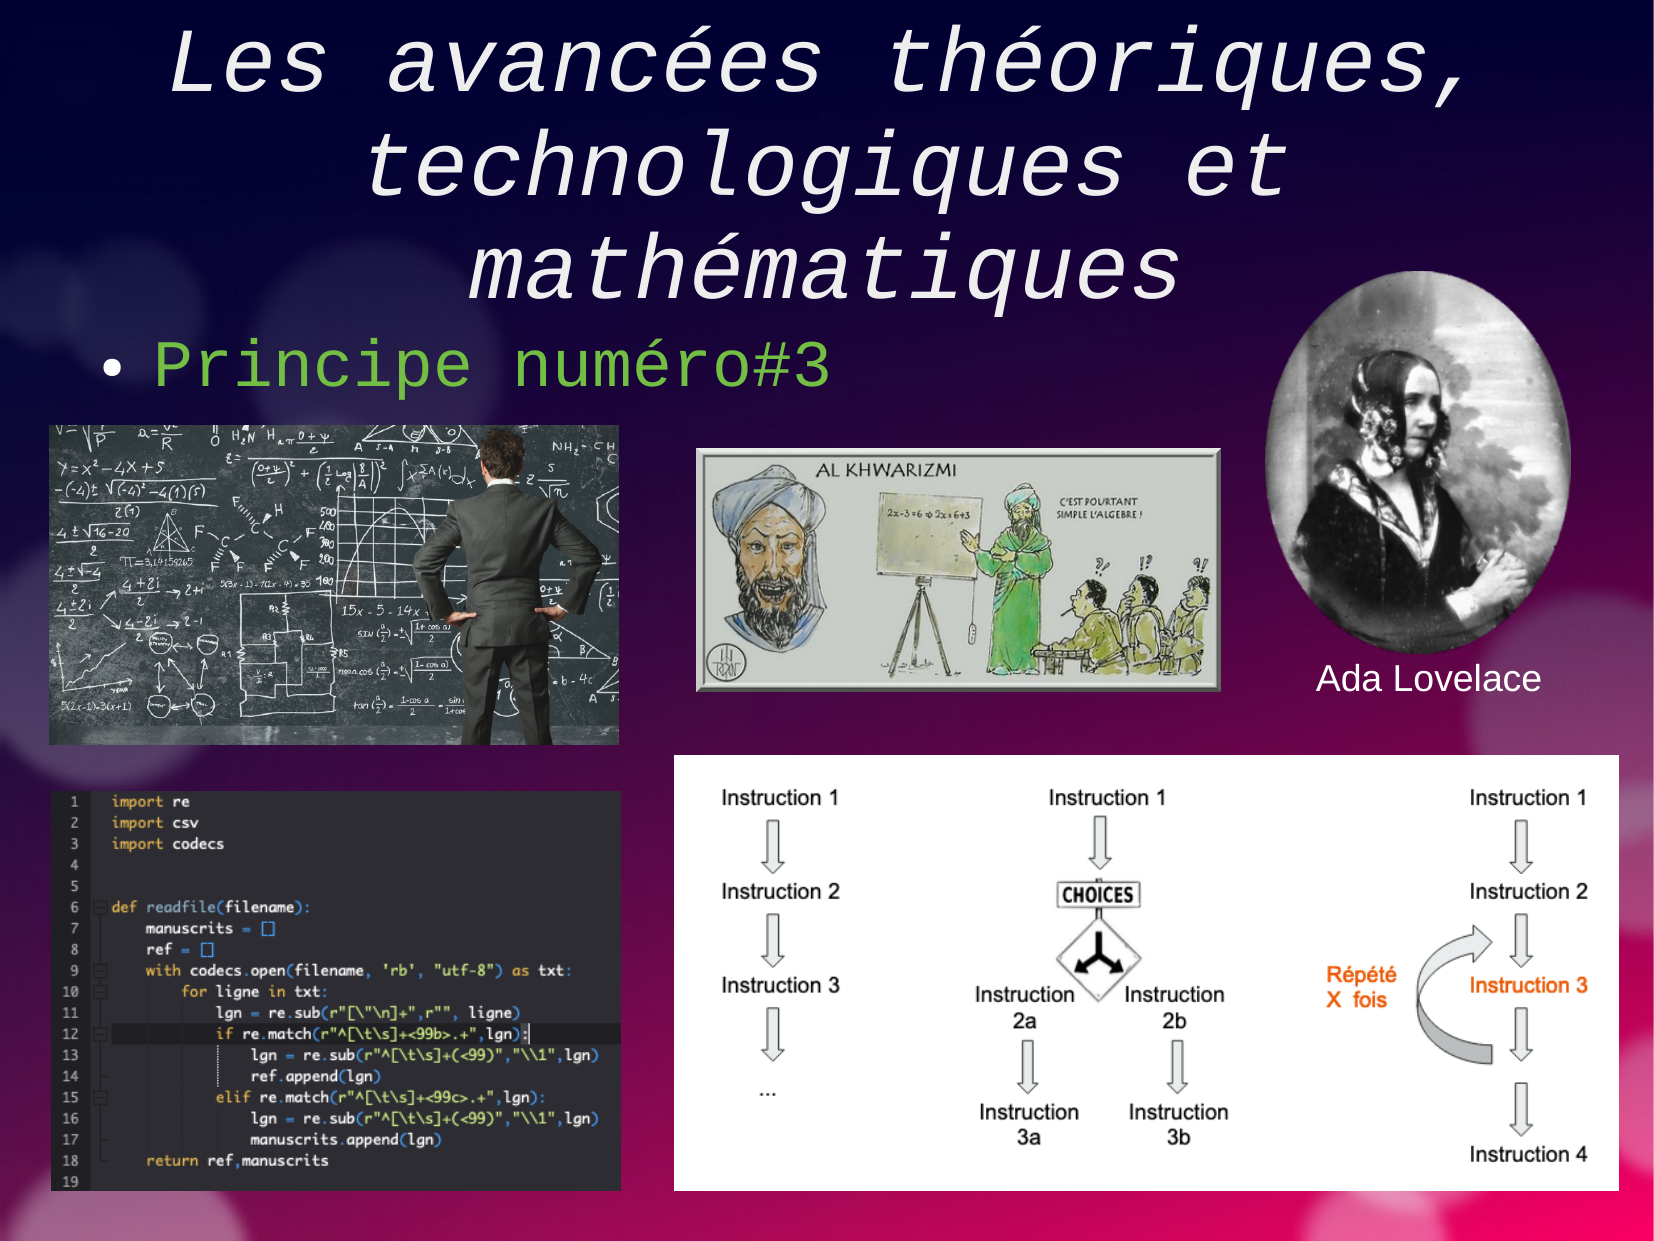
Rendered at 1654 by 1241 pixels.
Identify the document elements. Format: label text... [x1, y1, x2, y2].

text_box Ada Lovelace [1263, 649, 1595, 707]
title Les avancées théoriques, technologiques et mathématiques [82, 32, 1571, 309]
list Principe numéro#3 [82, 331, 1571, 1099]
picture [0, 0, 1654, 1241]
